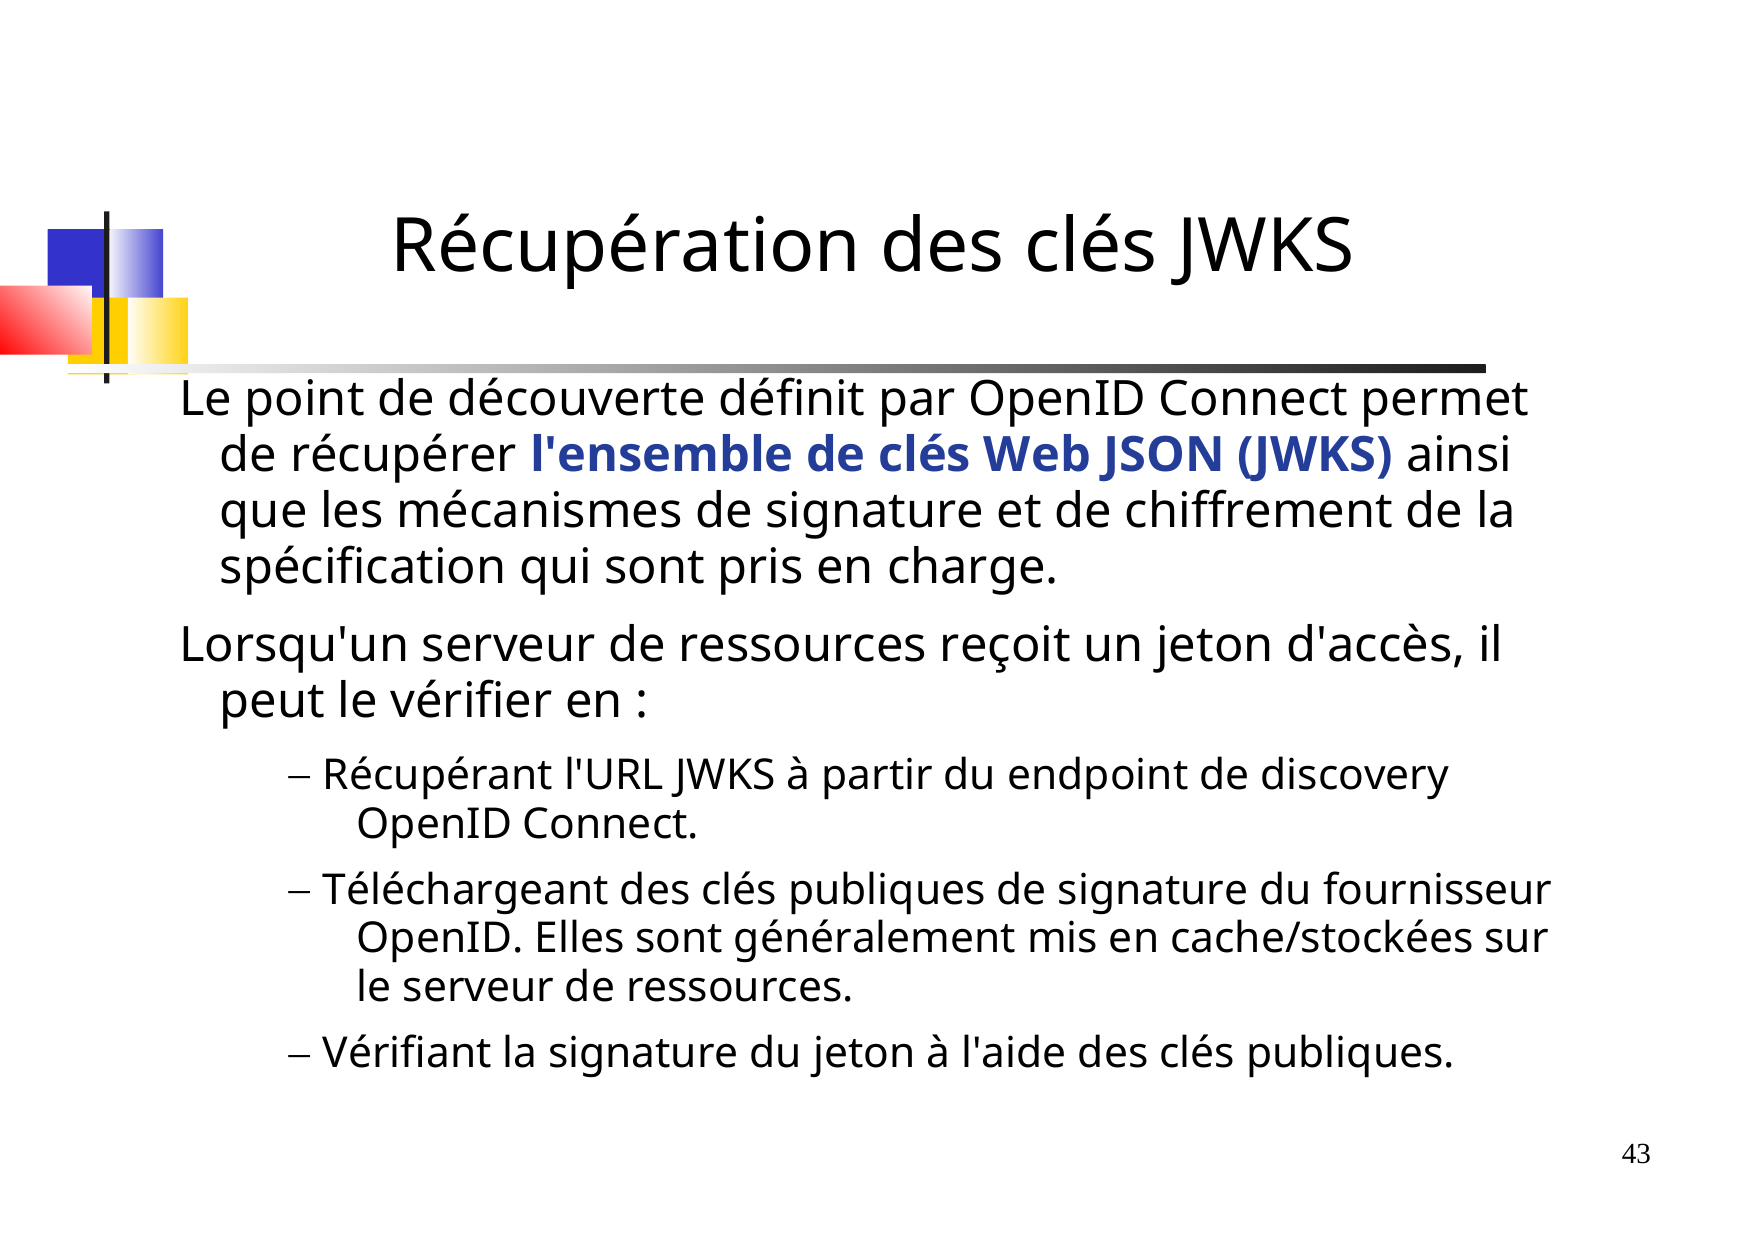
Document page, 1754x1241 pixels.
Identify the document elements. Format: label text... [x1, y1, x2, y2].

list Le point de découverte définit par OpenID Connect permet de récupérer l'ensemble de clés Web JSON (JWKS) ainsi que les mécanismes de signature et de chiffrement de la spécification qui sont pris en charge. Lorsqu'un serveur de ressources reçoit un jeton d'accès, il peut le vérifier en : Récupérant l'URL JWKS à partir du endpoint de discovery OpenID Connect. Téléchargeant des clés publiques de signature du fournisseur OpenID. Elles sont généralement mis en cache/stockées sur le serveur de ressources. Vérifiant la signature du jeton à l'aide des clés publiques. [179, 371, 1567, 1091]
title Récupération des clés JWKS [179, 139, 1567, 351]
